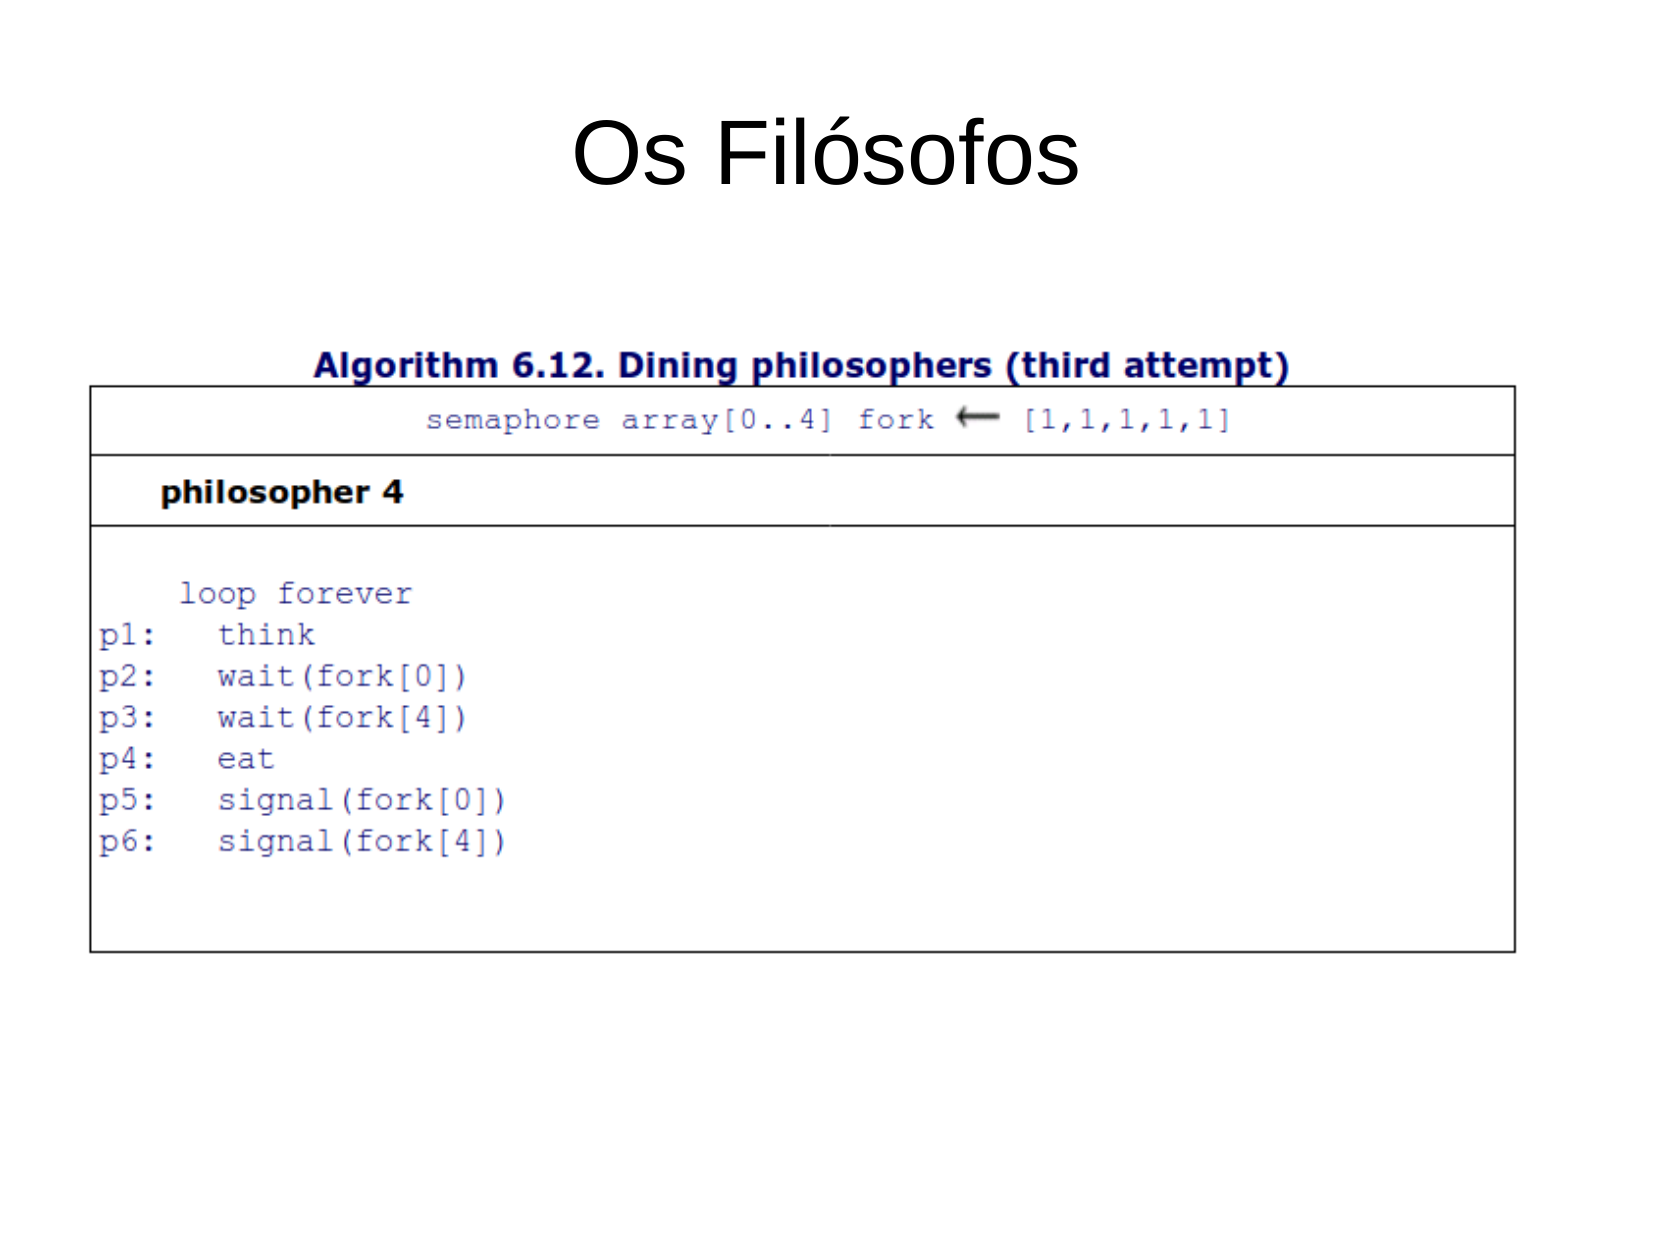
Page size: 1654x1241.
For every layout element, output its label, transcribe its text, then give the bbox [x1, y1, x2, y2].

picture [82, 319, 1538, 981]
title Os Filósofos [82, 49, 1571, 257]
